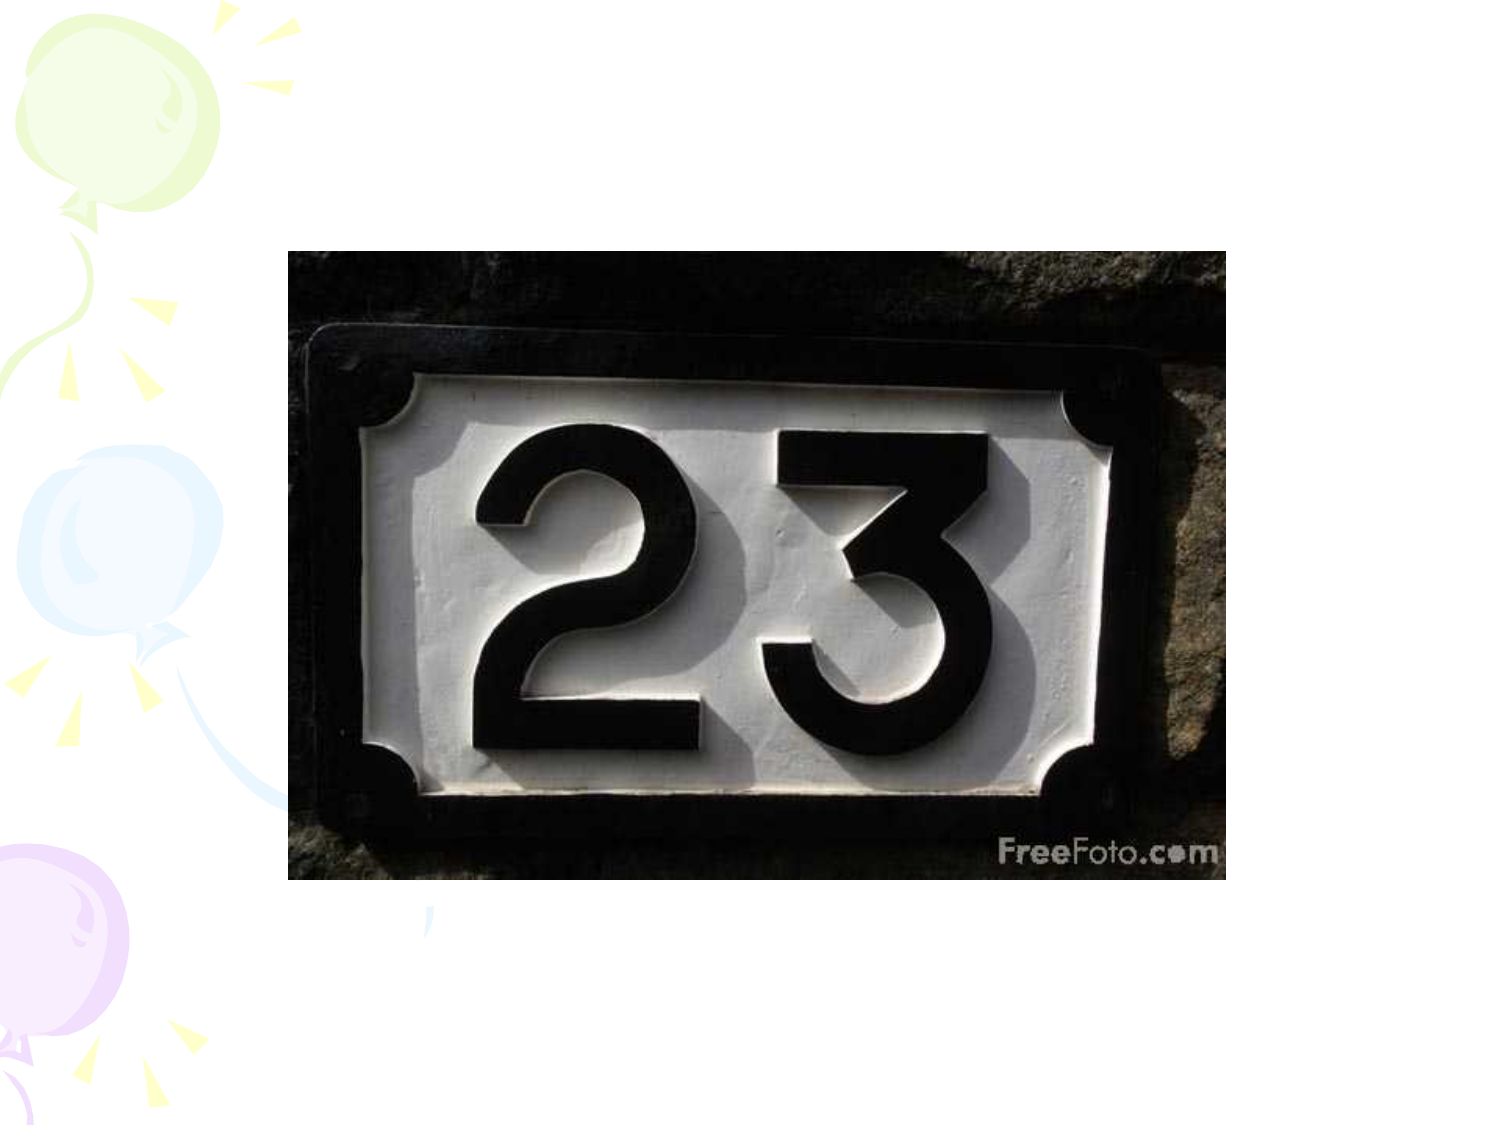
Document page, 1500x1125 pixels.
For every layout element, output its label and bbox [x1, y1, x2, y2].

picture [288, 251, 1226, 880]
